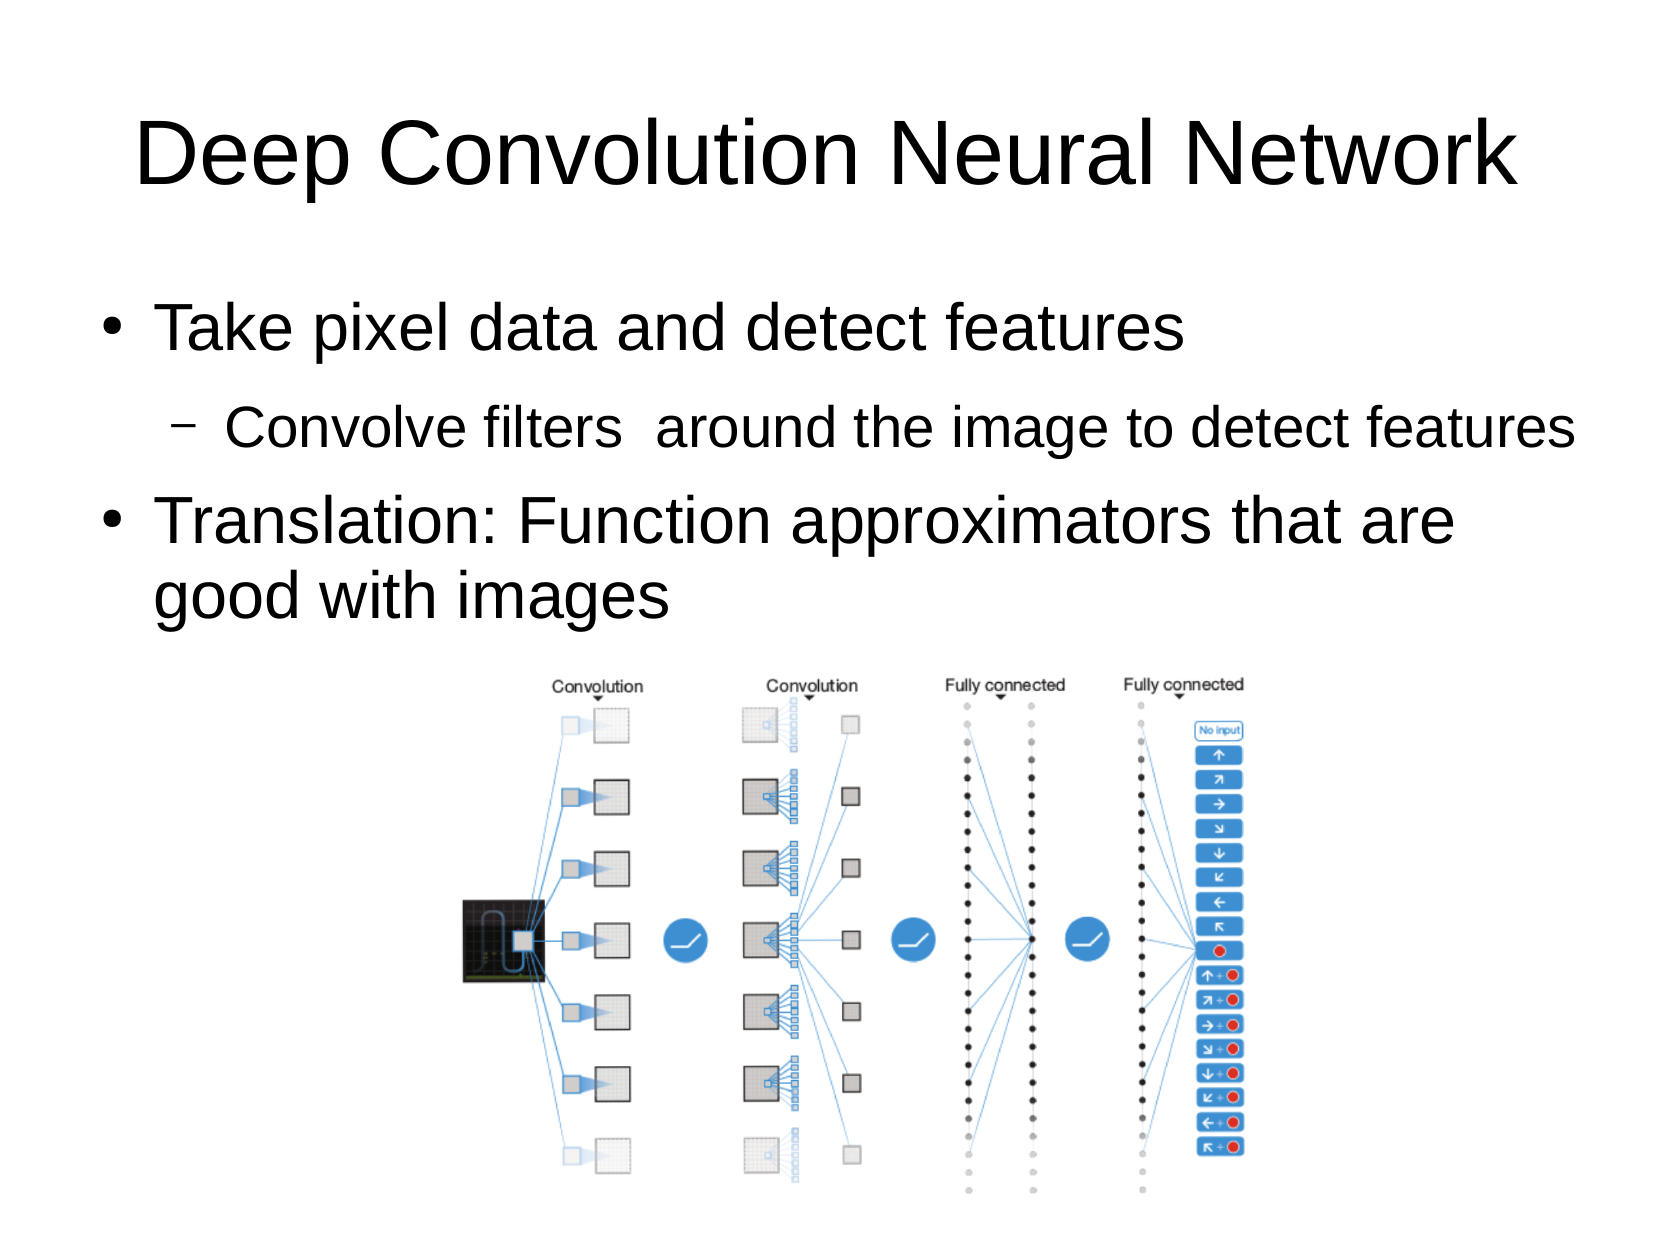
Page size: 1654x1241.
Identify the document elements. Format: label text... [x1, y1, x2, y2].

list Take pixel data and detect features Convolve filters around the image to detect features Translation: Function approximators that are good with images [82, 290, 1606, 766]
picture [420, 652, 1261, 1201]
title Deep Convolution Neural Network [82, 49, 1571, 257]
